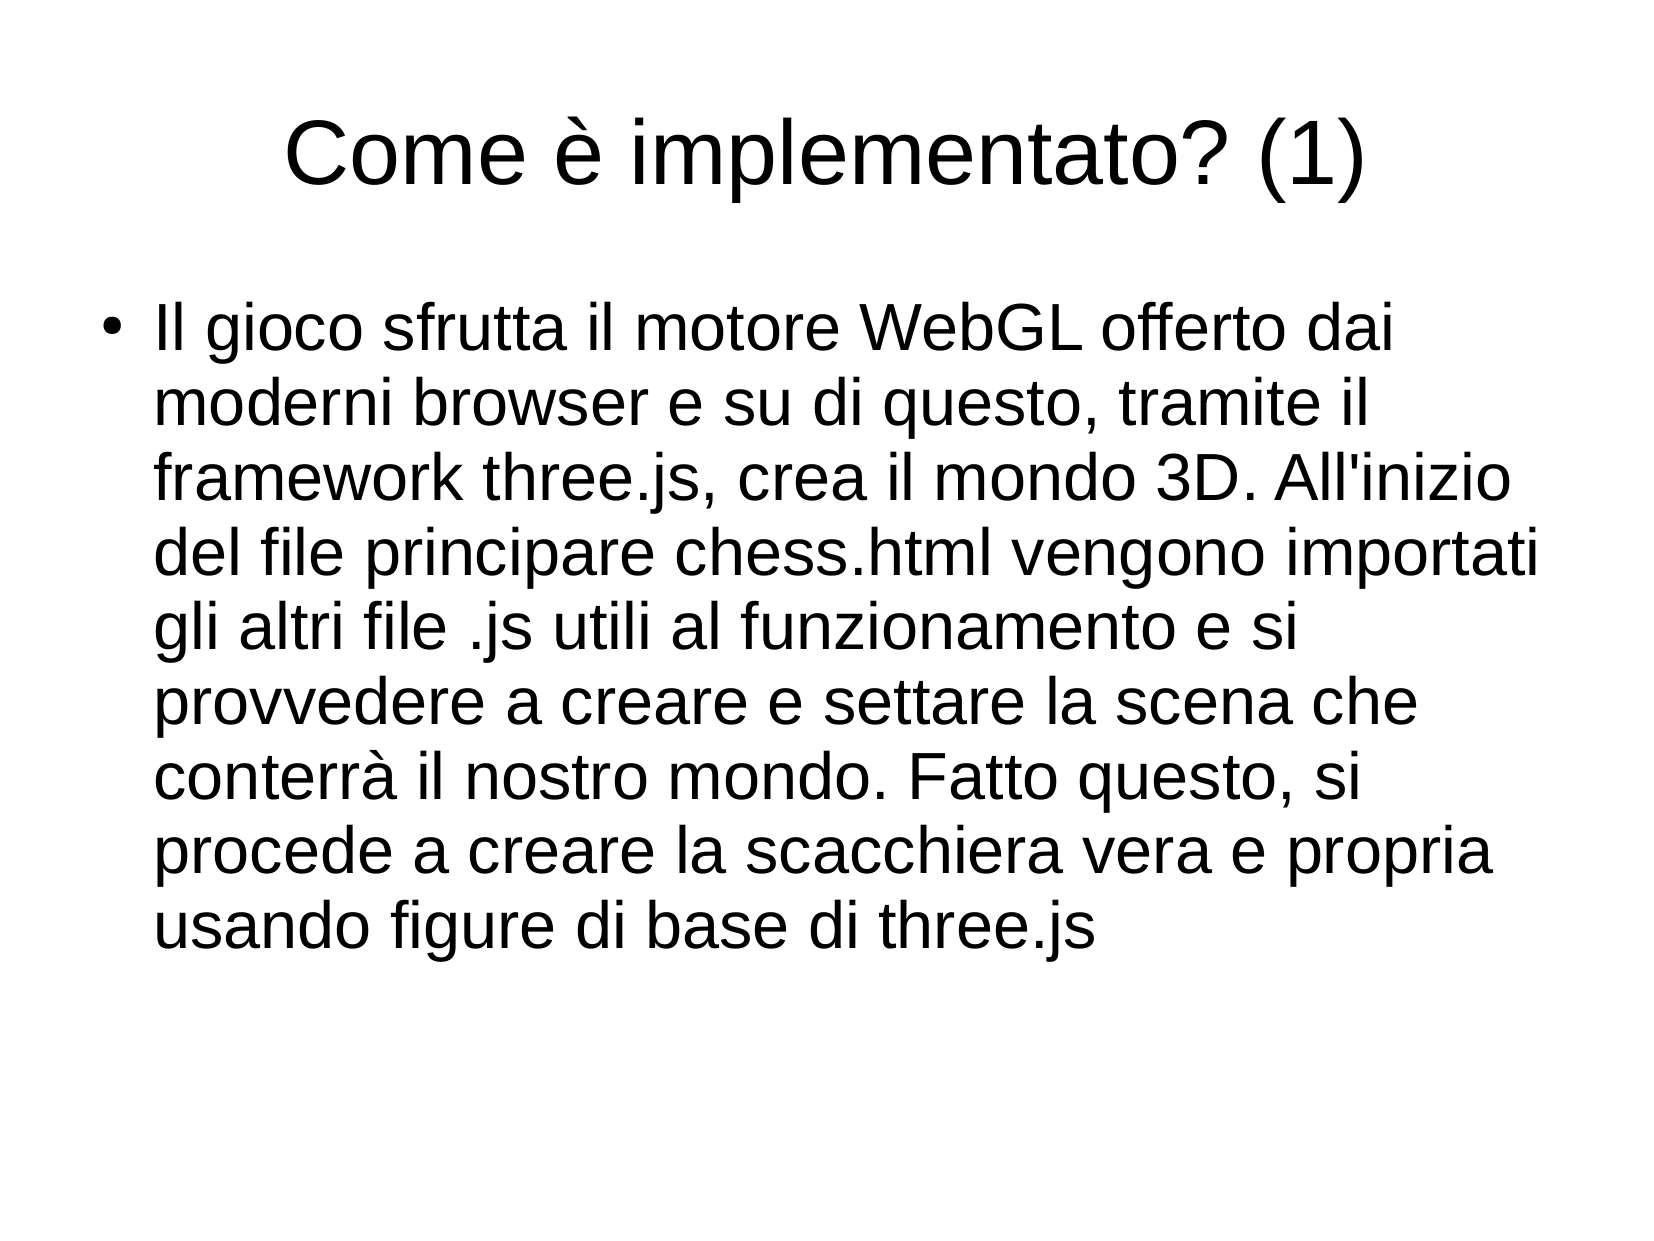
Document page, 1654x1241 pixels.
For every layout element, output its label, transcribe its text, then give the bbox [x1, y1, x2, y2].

title Come è implementato? (1) [82, 49, 1571, 257]
list Il gioco sfrutta il motore WebGL offerto dai moderni browser e su di questo, tramite il framework three.js, crea il mondo 3D. All'inizio del file principare chess.html vengono importati gli altri file .js utili al funzionamento e si provvedere a creare e settare la scena che conterrà il nostro mondo. Fatto questo, si procede a creare la scacchiera vera e propria usando figure di base di three.js [82, 290, 1571, 1010]
